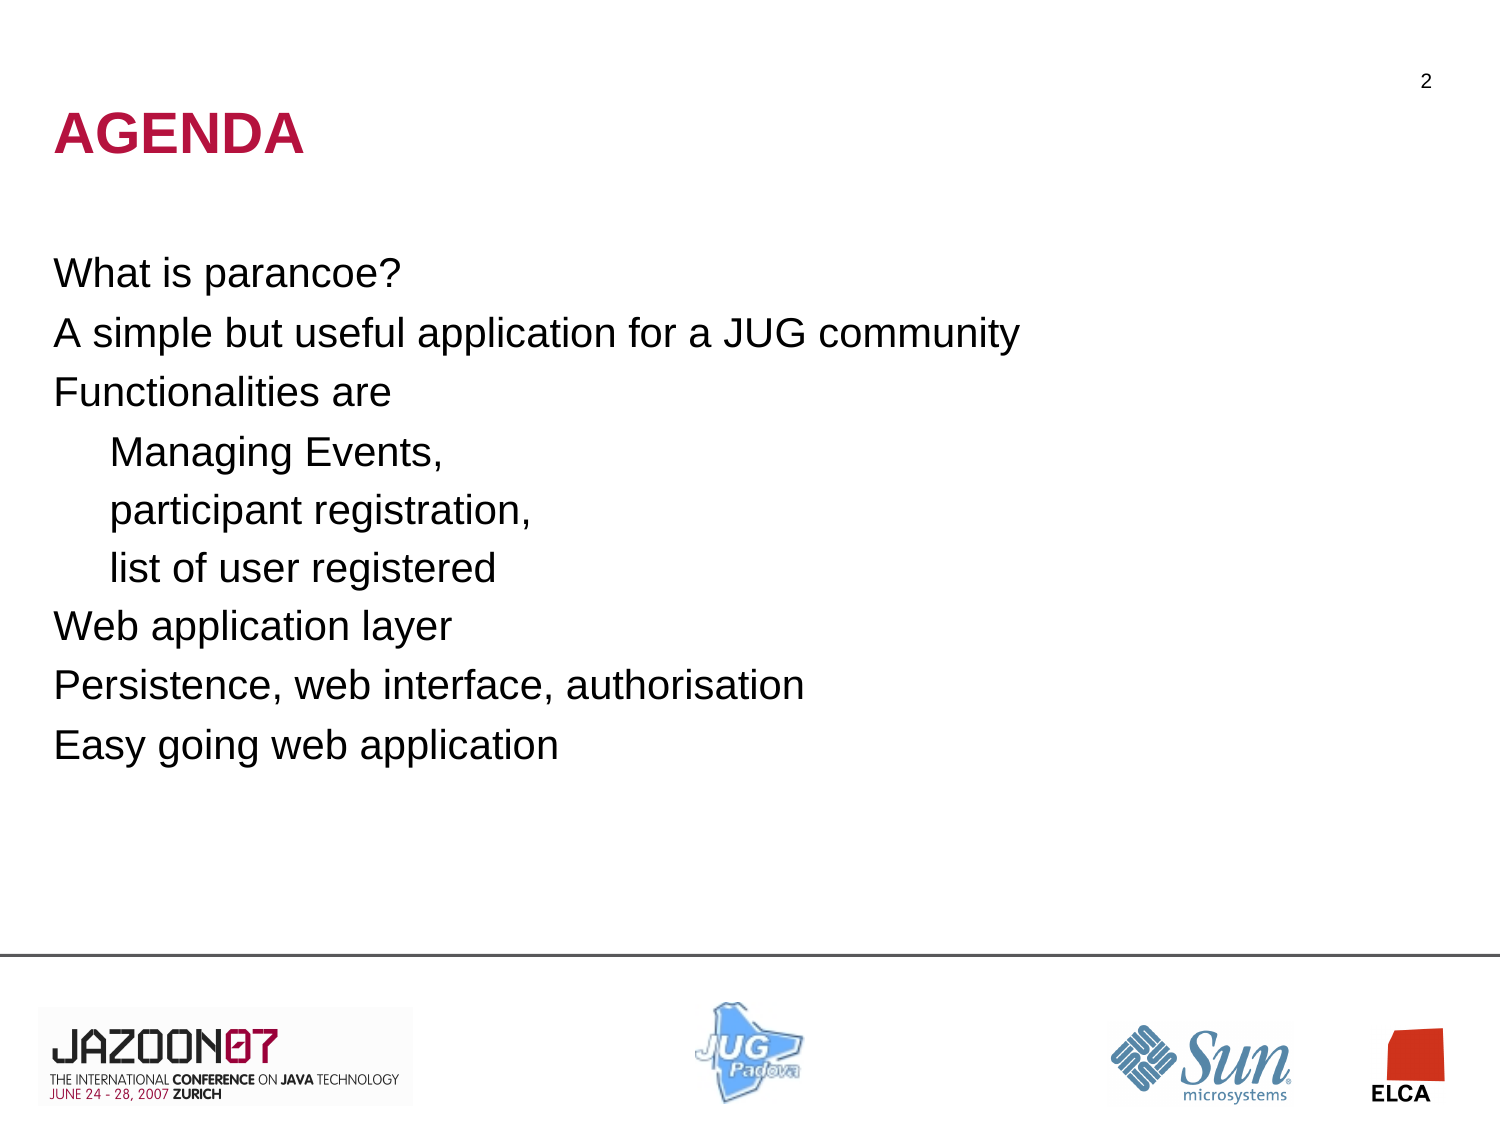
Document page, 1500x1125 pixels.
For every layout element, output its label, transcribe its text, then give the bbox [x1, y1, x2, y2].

picture [1370, 1025, 1446, 1105]
list What is parancoe? A simple but useful application for a JUG community Functionalities are Managing Events, participant registration, list of user registered Web application layer Persistence, web interface, authorisation Easy going web application [53, 249, 1447, 953]
picture [38, 1007, 413, 1106]
picture [695, 1002, 805, 1104]
picture [1107, 1021, 1294, 1107]
title AGENDA [53, 112, 1447, 238]
